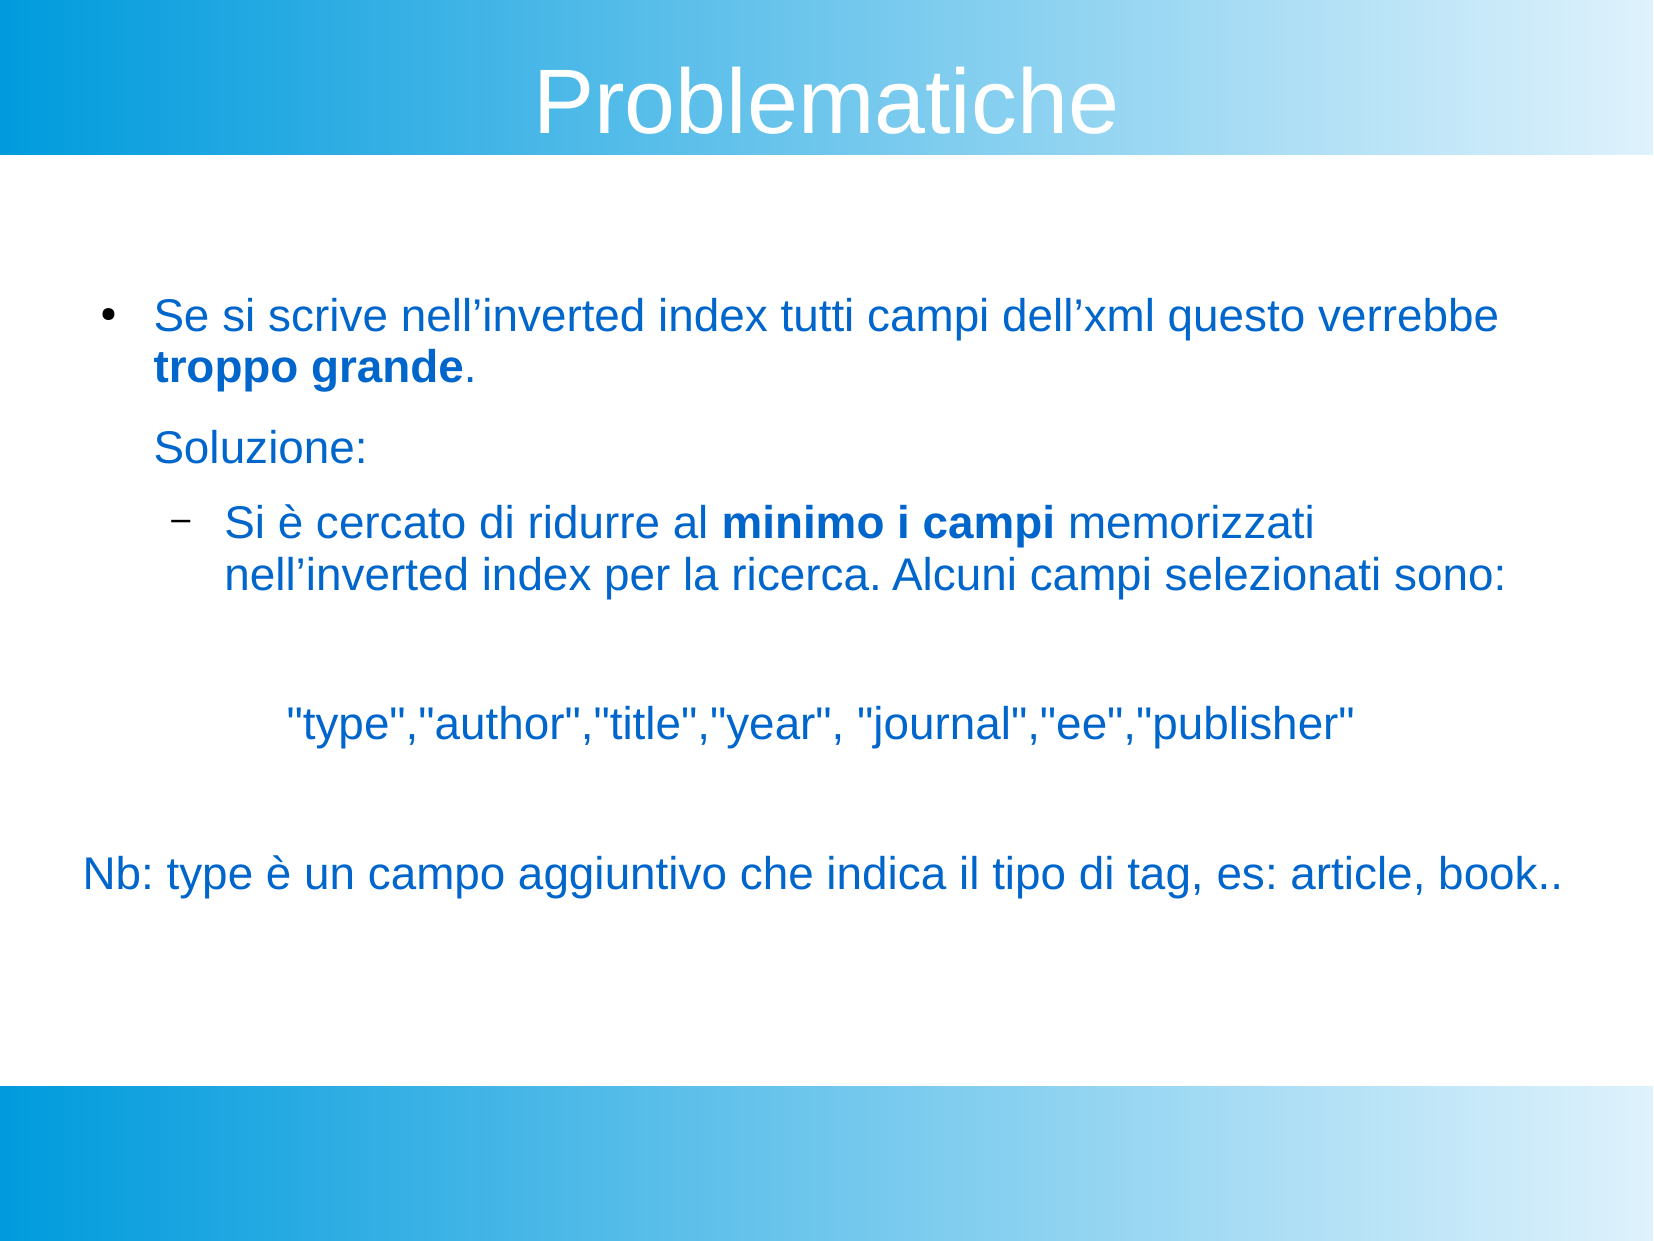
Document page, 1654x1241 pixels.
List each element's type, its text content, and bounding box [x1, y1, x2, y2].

title Problematiche [82, 49, 1571, 155]
list Se si scrive nell’inverted index tutti campi dell’xml questo verrebbe troppo grande. Soluzione: Si è cercato di ridurre al minimo i campi memorizzati nell’inverted index per la ricerca. Alcuni campi selezionati sono: "type","author","title","year", "journal","ee","publisher" Nb: type è un campo aggiuntivo che indica il tipo di tag, es: article, book.. [82, 290, 1571, 1010]
